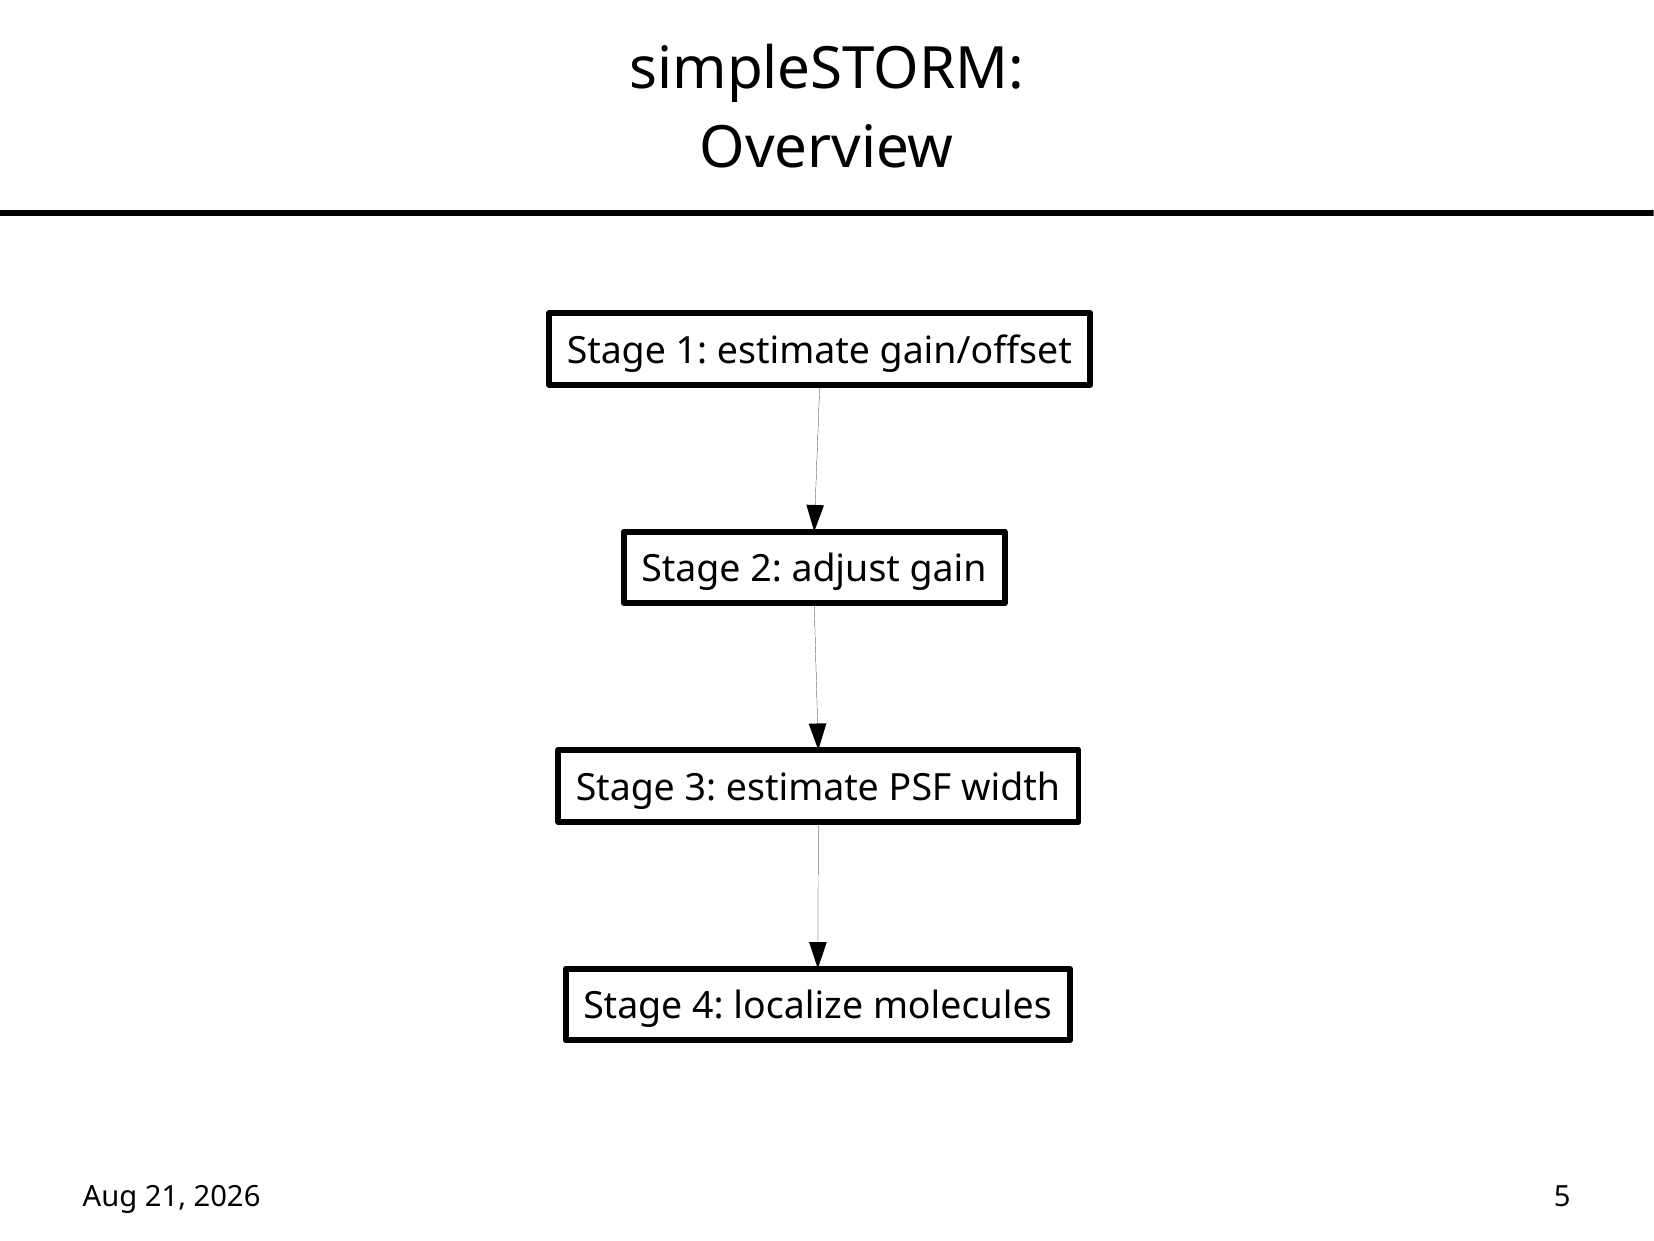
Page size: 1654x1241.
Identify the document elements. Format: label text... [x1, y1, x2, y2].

text_box Stage 2: adjust gain [623, 531, 983, 603]
text_box Stage 3: estimate PSF width [558, 750, 1049, 821]
text_box Stage 1: estimate gain/offset [549, 312, 1058, 384]
text_box Stage 4: localize molecules [565, 968, 1042, 1040]
title simpleSTORM: Overview [82, 2, 1571, 210]
